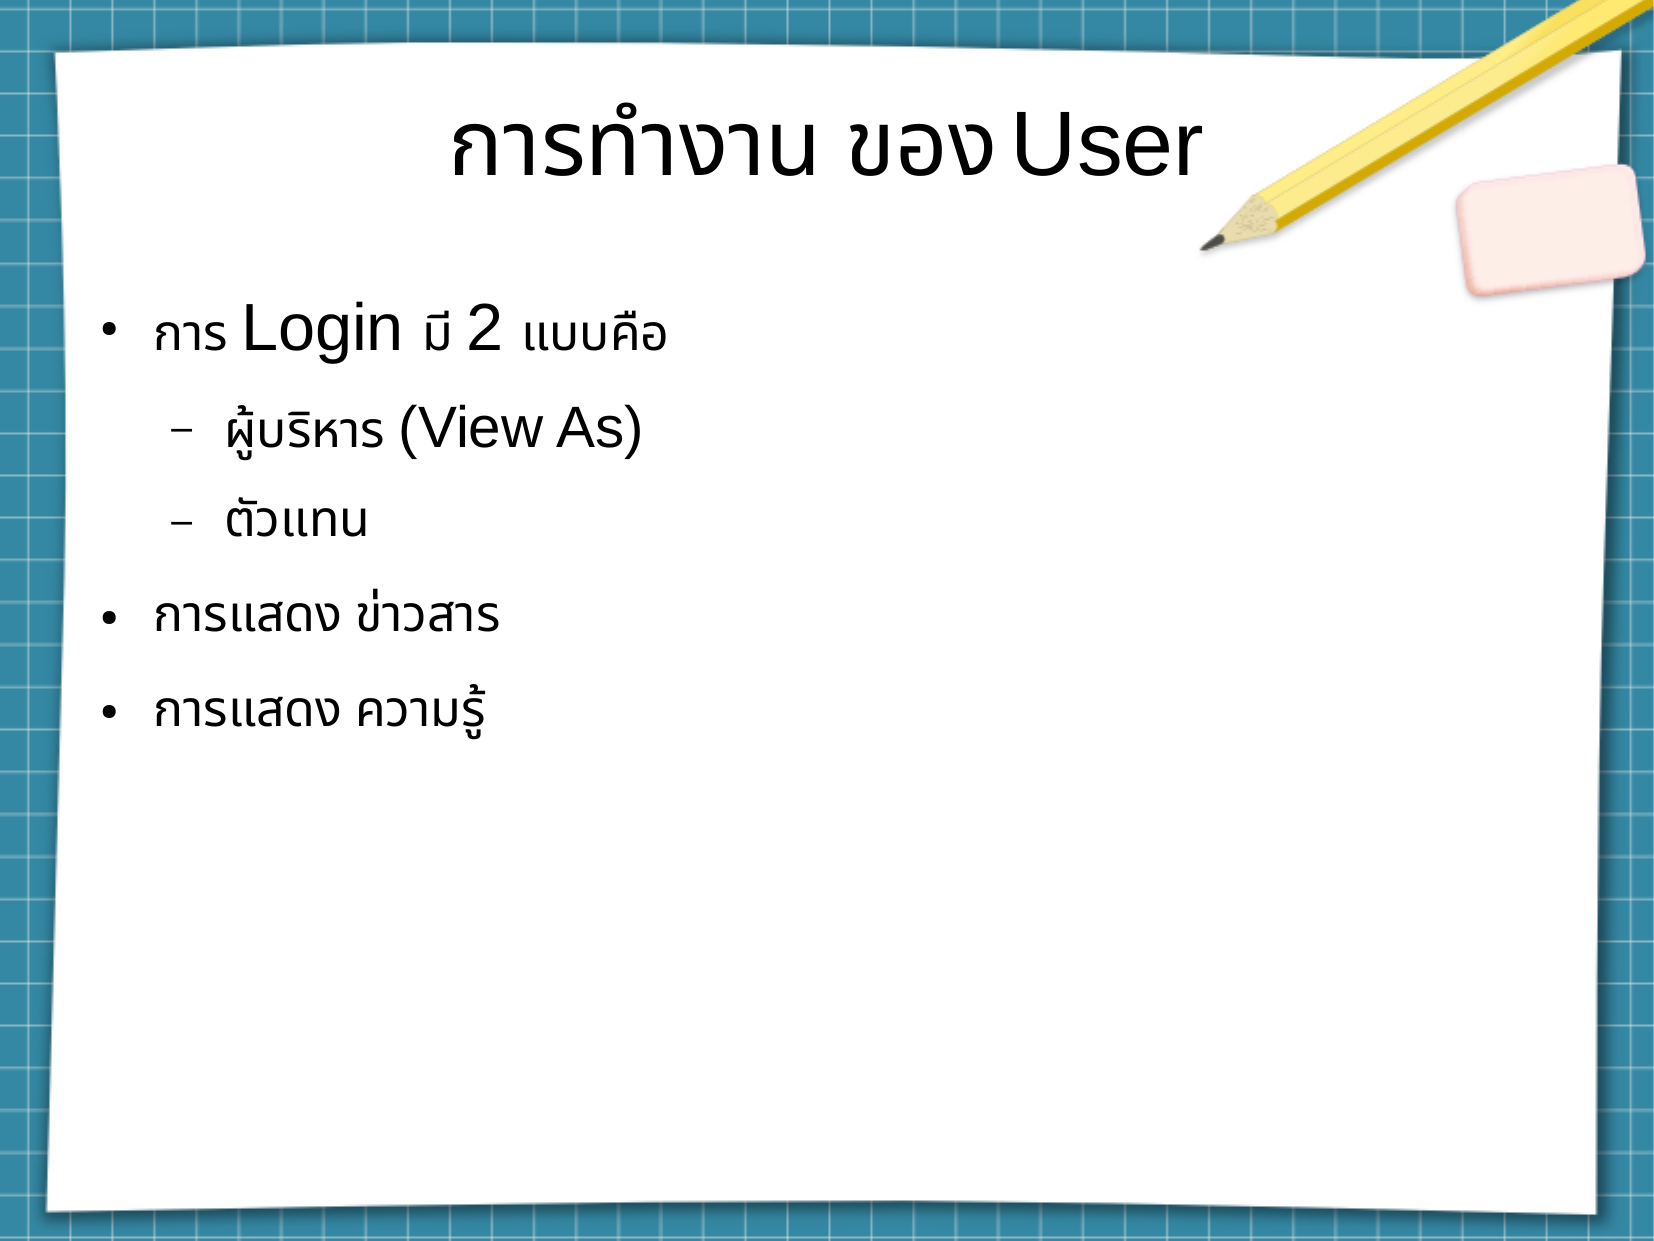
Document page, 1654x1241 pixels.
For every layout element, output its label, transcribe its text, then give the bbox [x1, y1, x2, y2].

list การ Login มี 2 แบบคือ ผู้บริหาร (View As) ตัวแทน การแสดง ข่าวสาร การแสดง ความรู้ [82, 290, 1571, 1010]
picture [0, 0, 1654, 1241]
title การทำงาน ของ User [82, 49, 1571, 257]
